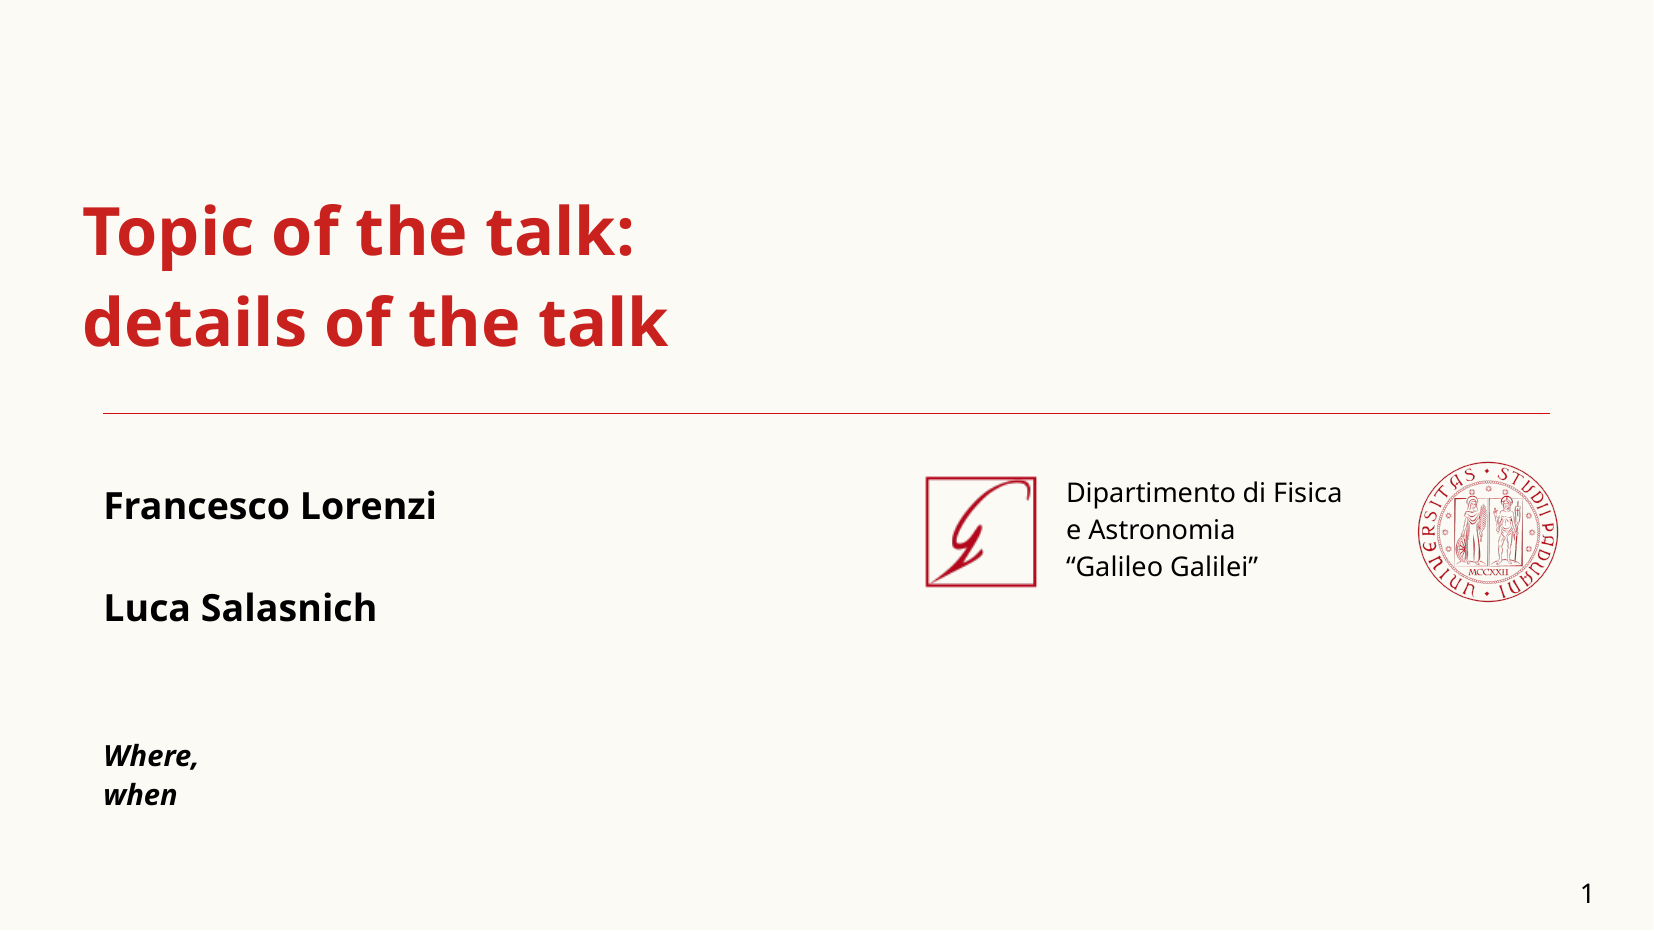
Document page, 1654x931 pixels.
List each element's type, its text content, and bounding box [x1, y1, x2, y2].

text_box Dipartimento di Fisica e Astronomia “Galileo Galilei” [1051, 466, 1459, 644]
text_box Francesco Lorenzi Luca Salasnich Where, when [88, 472, 997, 803]
picture [1417, 460, 1559, 603]
picture [921, 472, 1041, 591]
title Topic of the talk: details of the talk [82, 194, 1571, 356]
